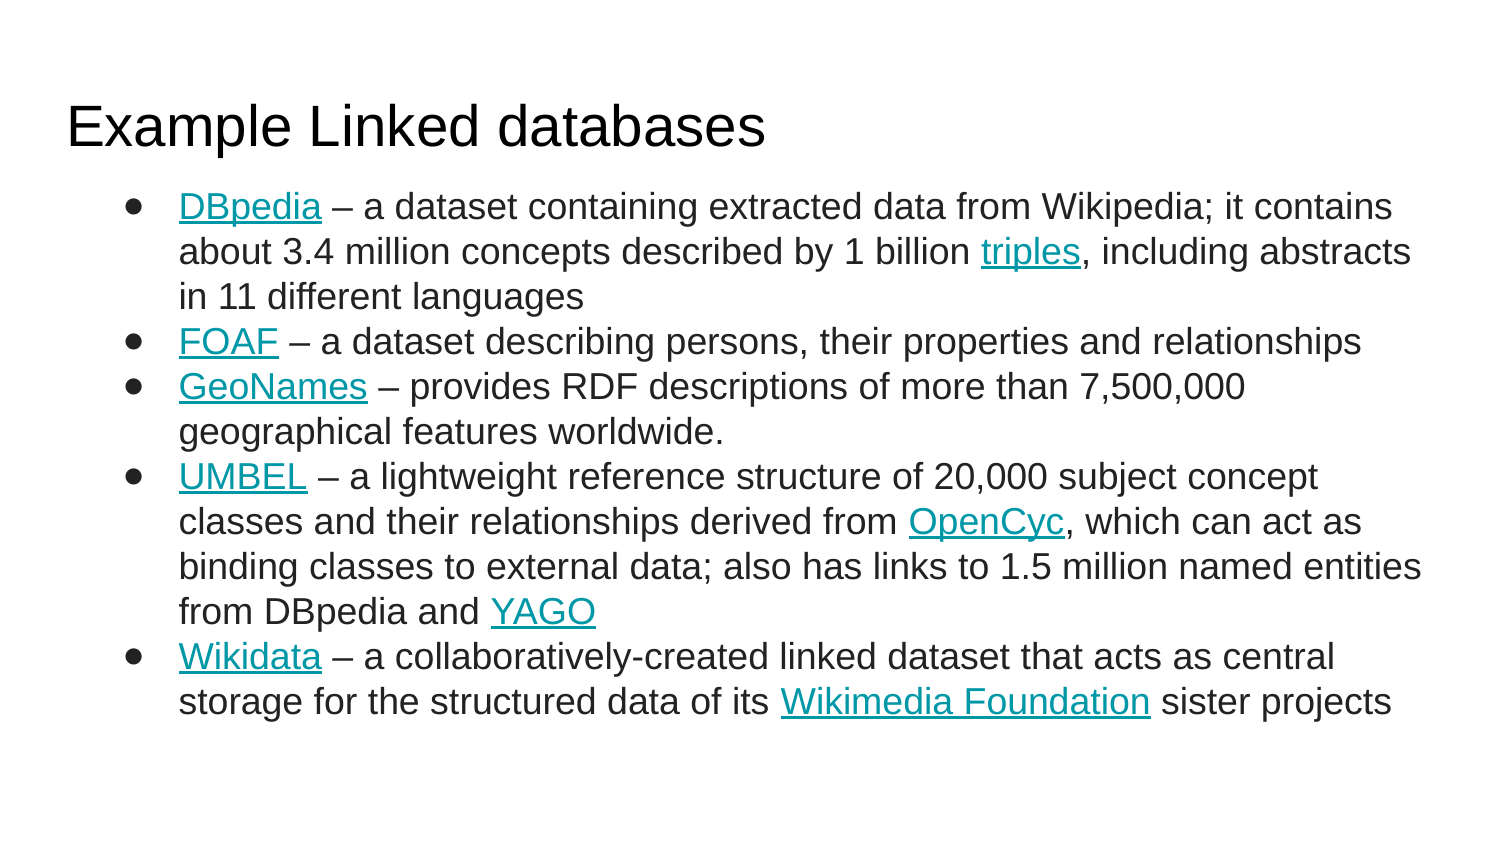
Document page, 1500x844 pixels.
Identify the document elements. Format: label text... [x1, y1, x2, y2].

title Example Linked databases [51, 72, 1449, 166]
list DBpedia – a dataset containing extracted data from Wikipedia; it contains about 3.4 million concepts described by 1 billion triples, including abstracts in 11 different languages FOAF – a dataset describing persons, their properties and relationships GeoNames – provides RDF descriptions of more than 7,500,000 geographical features worldwide. UMBEL – a lightweight reference structure of 20,000 subject concept classes and their relationships derived from OpenCyc, which can act as binding classes to external data; also has links to 1.5 million named entities from DBpedia and YAGO Wikidata – a collaboratively-created linked dataset that acts as central storage for the structured data of its Wikimedia Foundation sister projects [51, 166, 1449, 728]
